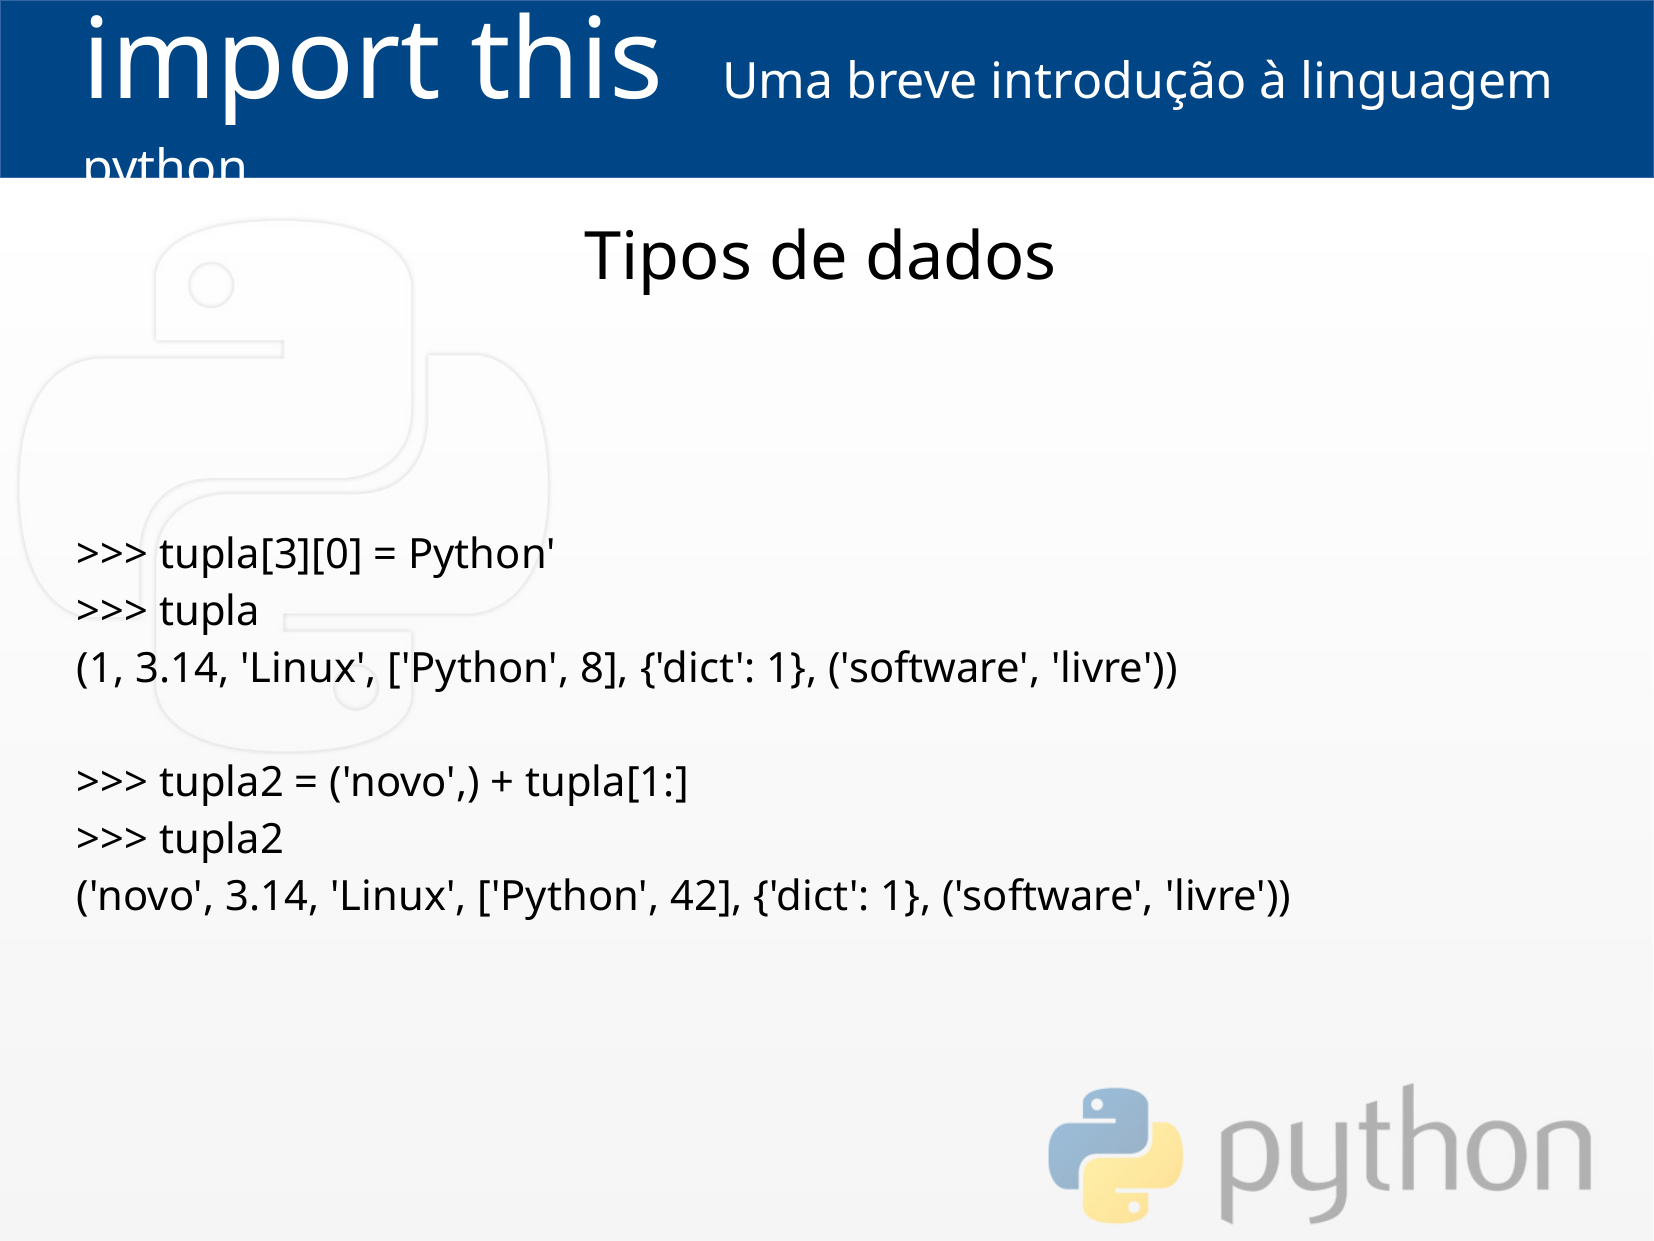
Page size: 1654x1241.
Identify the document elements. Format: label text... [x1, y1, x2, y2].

picture [0, 200, 1654, 1241]
text_box Tipos de dados [106, 200, 1536, 296]
text_box [0, 0, 1654, 178]
subtitle >>> tupla[3][0] = Python' >>> tupla (1, 3.14, 'Linux', ['Python', 8], {'dict': 1}, ('software', 'livre')) >>> tupla2 = ('novo',) + tupla[1:] >>> tupla2 ('novo', 3.14, 'Linux', ['Python', 42], {'dict': 1}, ('software', 'livre')) [76, 319, 1565, 1128]
title import this Uma breve introdução à linguagem python [82, 1, 1571, 178]
